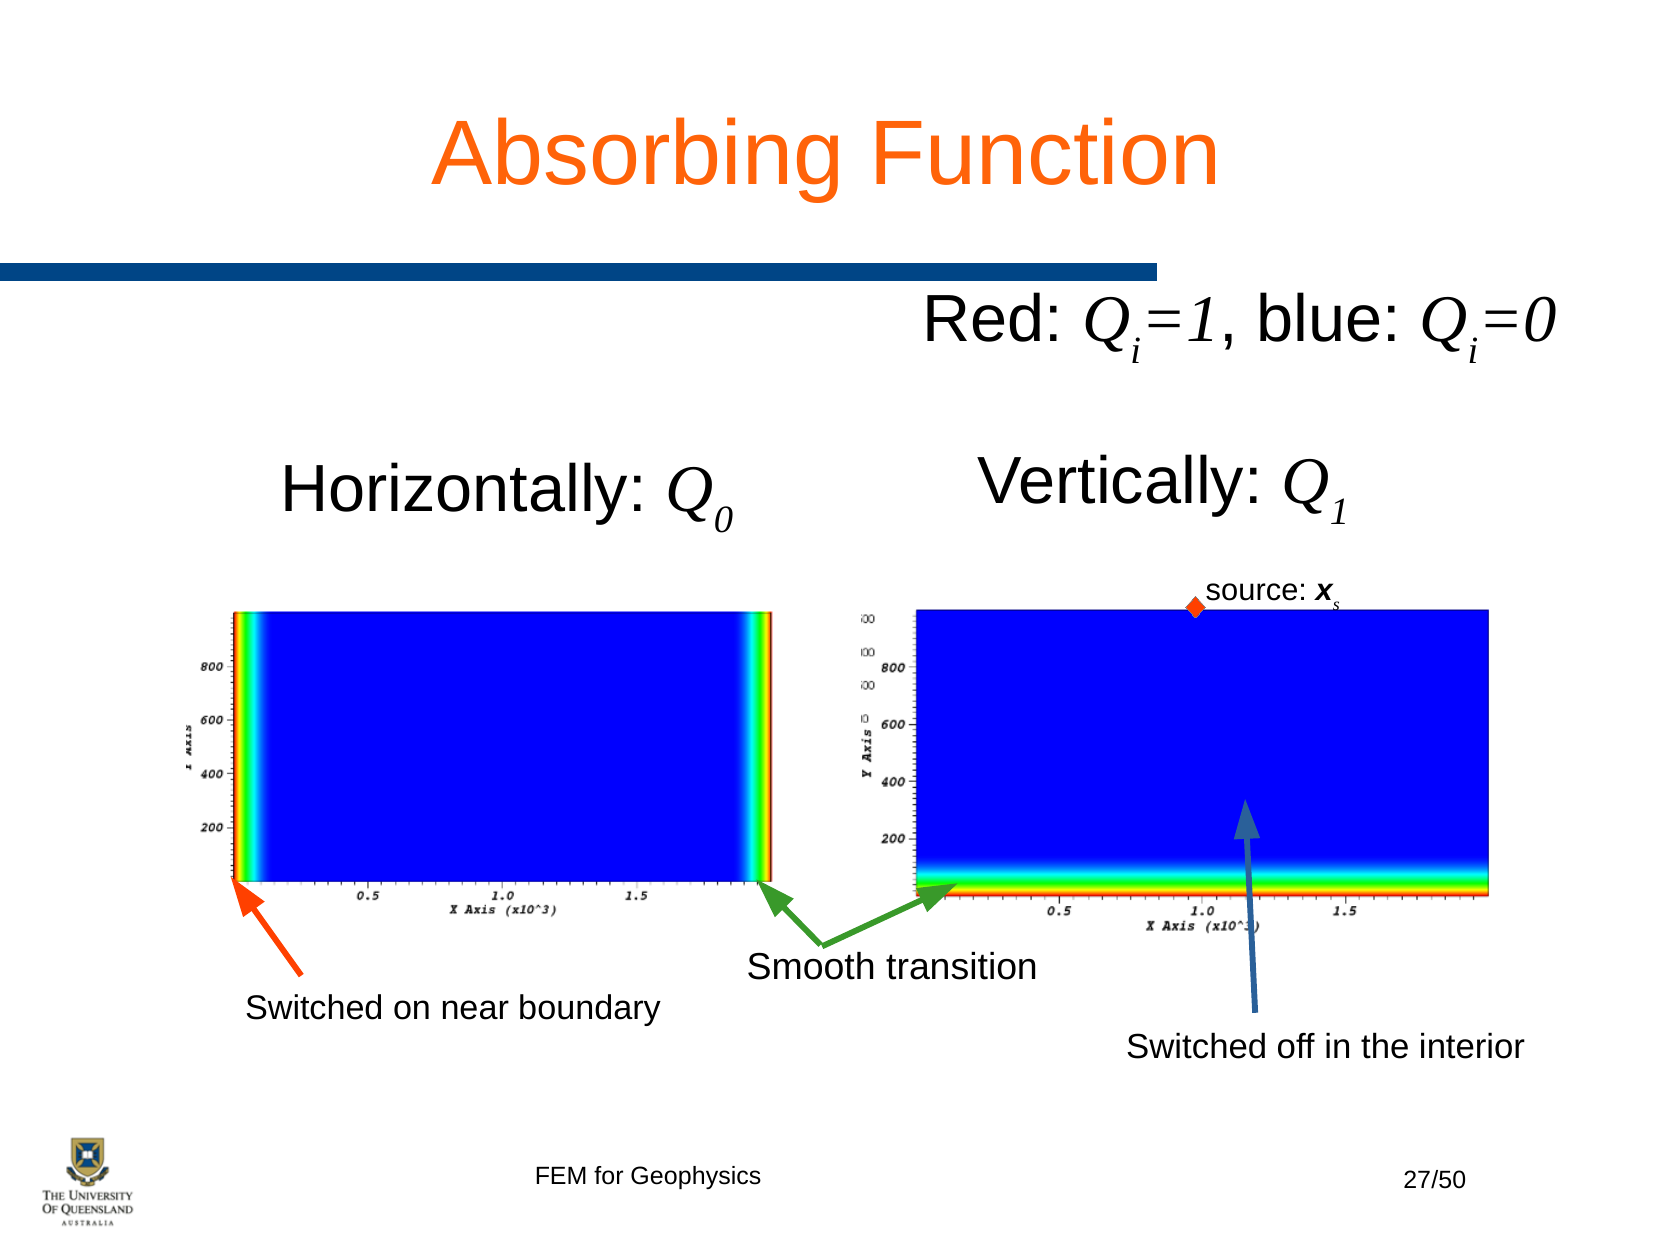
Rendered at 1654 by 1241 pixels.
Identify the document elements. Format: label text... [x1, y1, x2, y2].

list Red: Qi=1, blue: Qi=0 [851, 281, 1654, 377]
list Smooth transition [675, 945, 1157, 994]
list Switched on near boundary [180, 988, 662, 1038]
list Vertically: Q1 [907, 442, 1461, 539]
picture [861, 590, 1505, 953]
picture [35, 1133, 142, 1235]
list Switched off in the interior [1060, 1027, 1542, 1076]
list source: xs [1135, 572, 1359, 615]
picture [186, 591, 786, 939]
title Absorbing Function [82, 49, 1571, 257]
list Horizontally: Q0 [209, 450, 763, 547]
